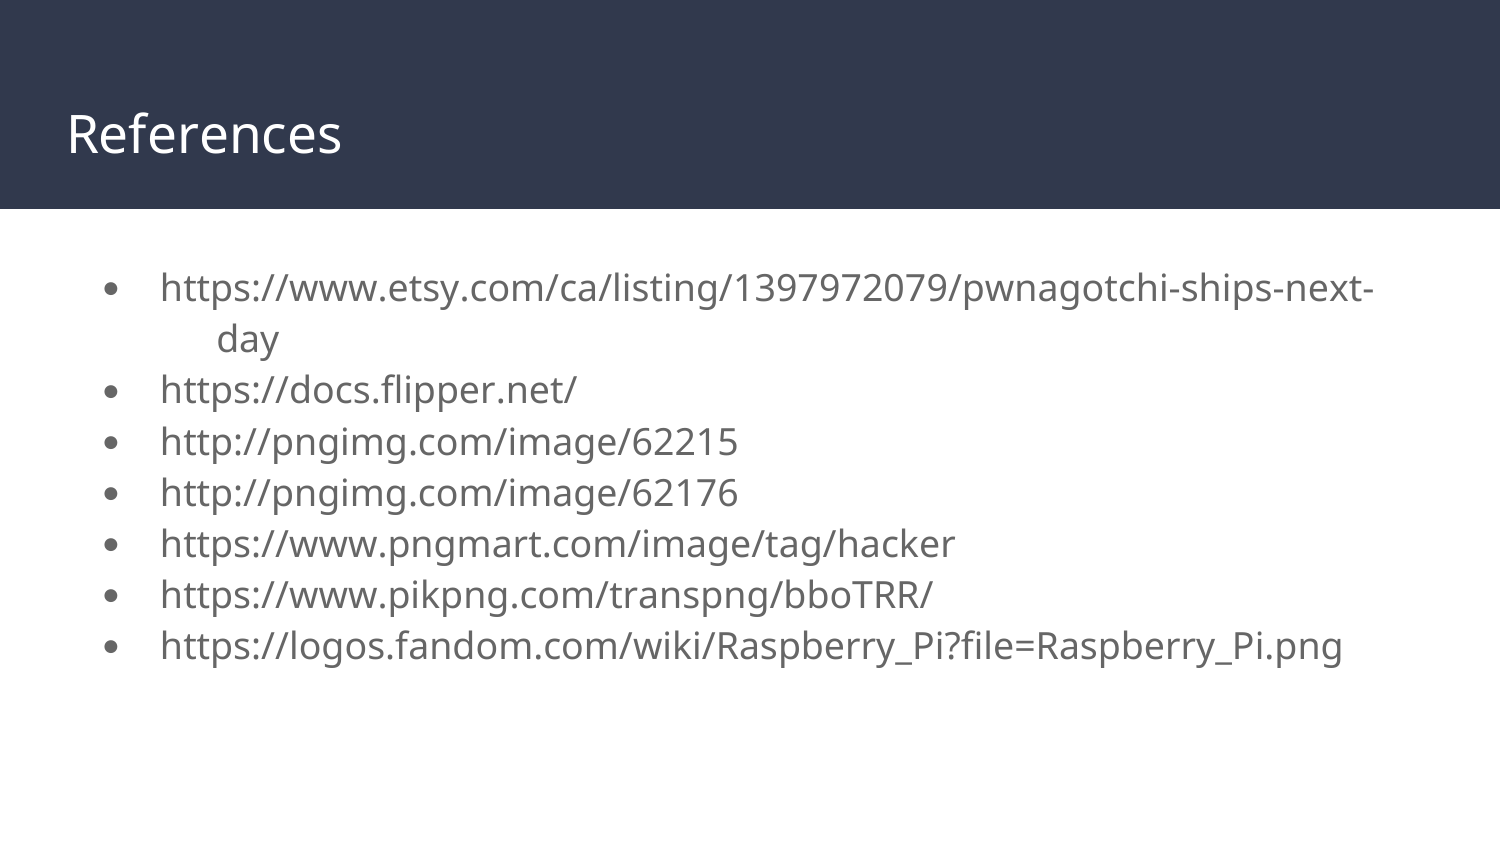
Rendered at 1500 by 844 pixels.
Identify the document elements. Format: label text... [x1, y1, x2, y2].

title References [51, 82, 1449, 185]
list https://www.etsy.com/ca/listing/1397972079/pwnagotchi-ships-next-day https://docs.flipper.net/ http://pngimg.com/image/62215 http://pngimg.com/image/62176 https://www.pngmart.com/image/tag/hacker https://www.pikpng.com/transpng/bboTRR/ https://logos.fandom.com/wiki/Raspberry_Pi?file=Raspberry_Pi.png [51, 246, 1449, 752]
